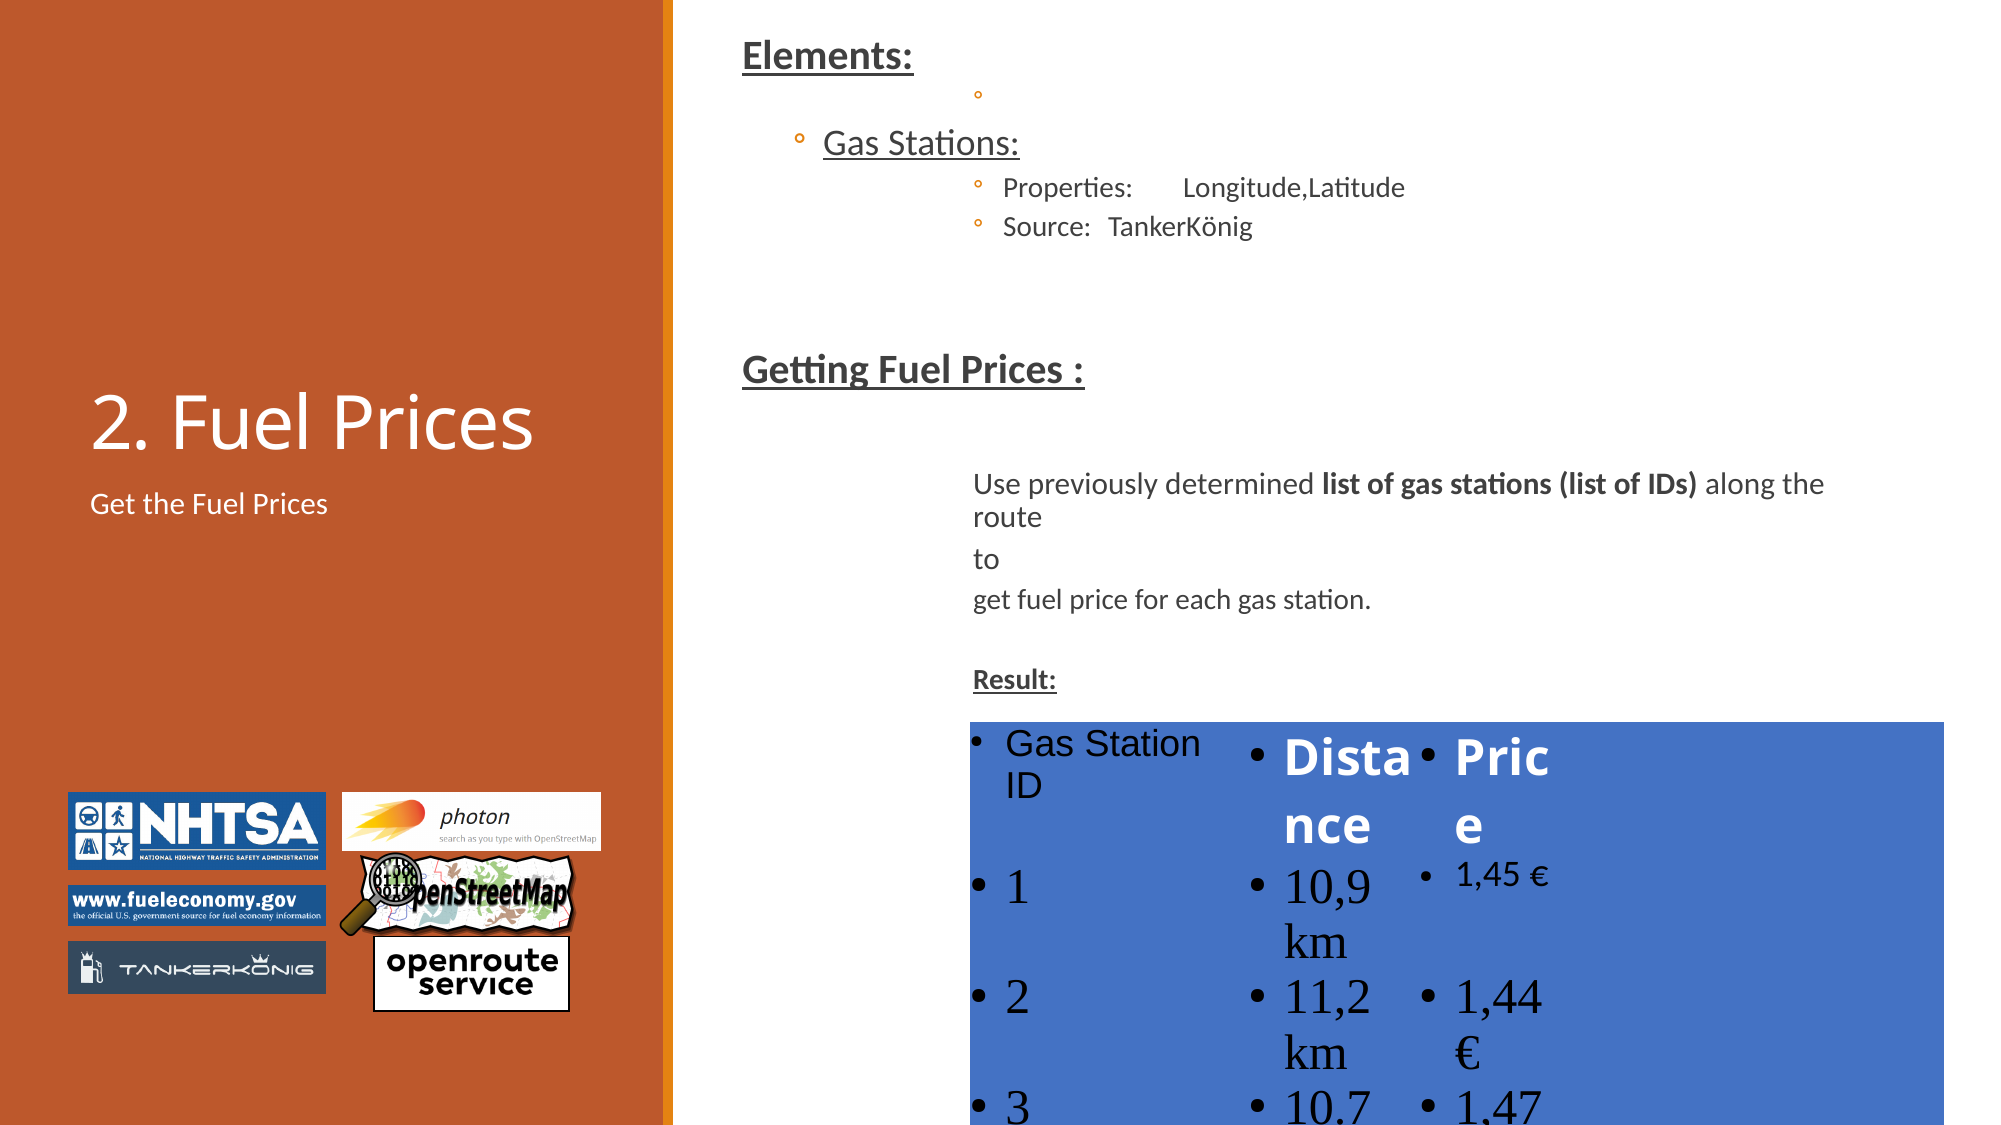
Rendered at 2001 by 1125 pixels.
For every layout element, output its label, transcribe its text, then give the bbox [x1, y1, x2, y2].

table_header [1555, 722, 1749, 859]
table_cell 2 [970, 969, 1248, 1080]
table_cell [1749, 1080, 1944, 1125]
table_header Price [1419, 722, 1555, 859]
table_cell 1,44 € [1419, 969, 1555, 1080]
title 2. Fuel Prices [75, 97, 601, 473]
picture [68, 792, 326, 870]
table_cell [1749, 969, 1944, 1080]
table_cell [1555, 859, 1749, 969]
table_cell 1,47 € [1419, 1080, 1555, 1125]
table_cell [1749, 859, 1944, 969]
list Get the Fuel Prices [75, 479, 601, 1035]
list Elements: Gas Stations: Properties: Longitude,Latitude Source: TankerKönig Getting Fuel Prices : Use previously determined list of gas stations (list of IDs) along the route to get fuel price for each gas station. Result: [727, 26, 1853, 1050]
table_cell 1,45 € [1419, 859, 1555, 969]
table_cell 11,2 km [1248, 969, 1419, 1080]
table_cell [1555, 969, 1749, 1080]
table_cell 1 [970, 859, 1248, 969]
picture [374, 937, 569, 1011]
table_header Distance [1248, 722, 1419, 859]
picture [68, 885, 326, 927]
table_cell 3 [970, 1080, 1248, 1125]
table_cell 10.7 km [1248, 1080, 1419, 1125]
picture [338, 792, 601, 937]
picture [68, 941, 326, 994]
table_header Gas Station ID [970, 722, 1248, 859]
table_cell 10,9 km [1248, 859, 1419, 969]
table_cell [1555, 1080, 1749, 1125]
table_header [1749, 722, 1944, 859]
